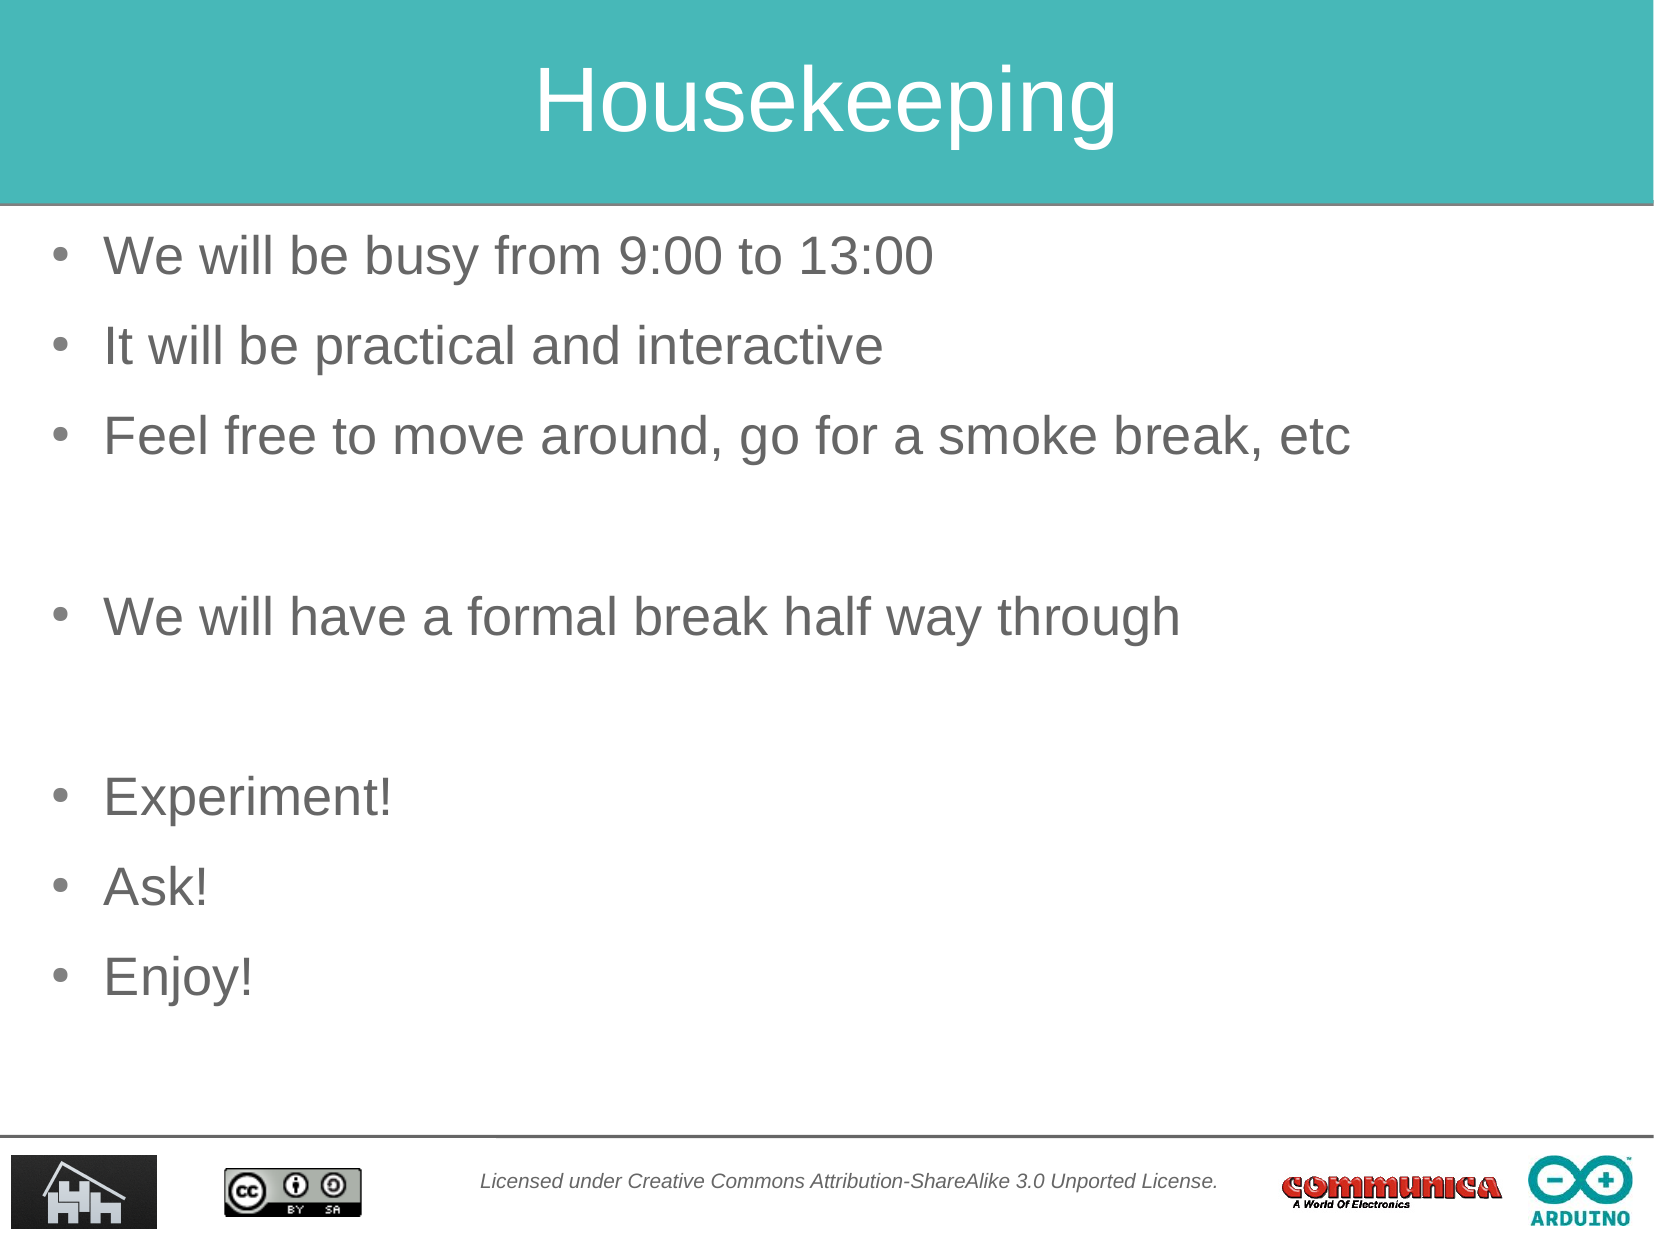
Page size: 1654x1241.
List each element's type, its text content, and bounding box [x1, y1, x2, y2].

list We will be busy from 9:00 to 13:00 It will be practical and interactive Feel free to move around, go for a smoke break, etc We will have a formal break half way through Experiment! Ask! Enjoy! [33, 225, 1642, 1123]
picture [1264, 1144, 1654, 1241]
title Housekeeping [0, 0, 1654, 204]
picture [11, 1155, 157, 1229]
picture [224, 1168, 362, 1217]
